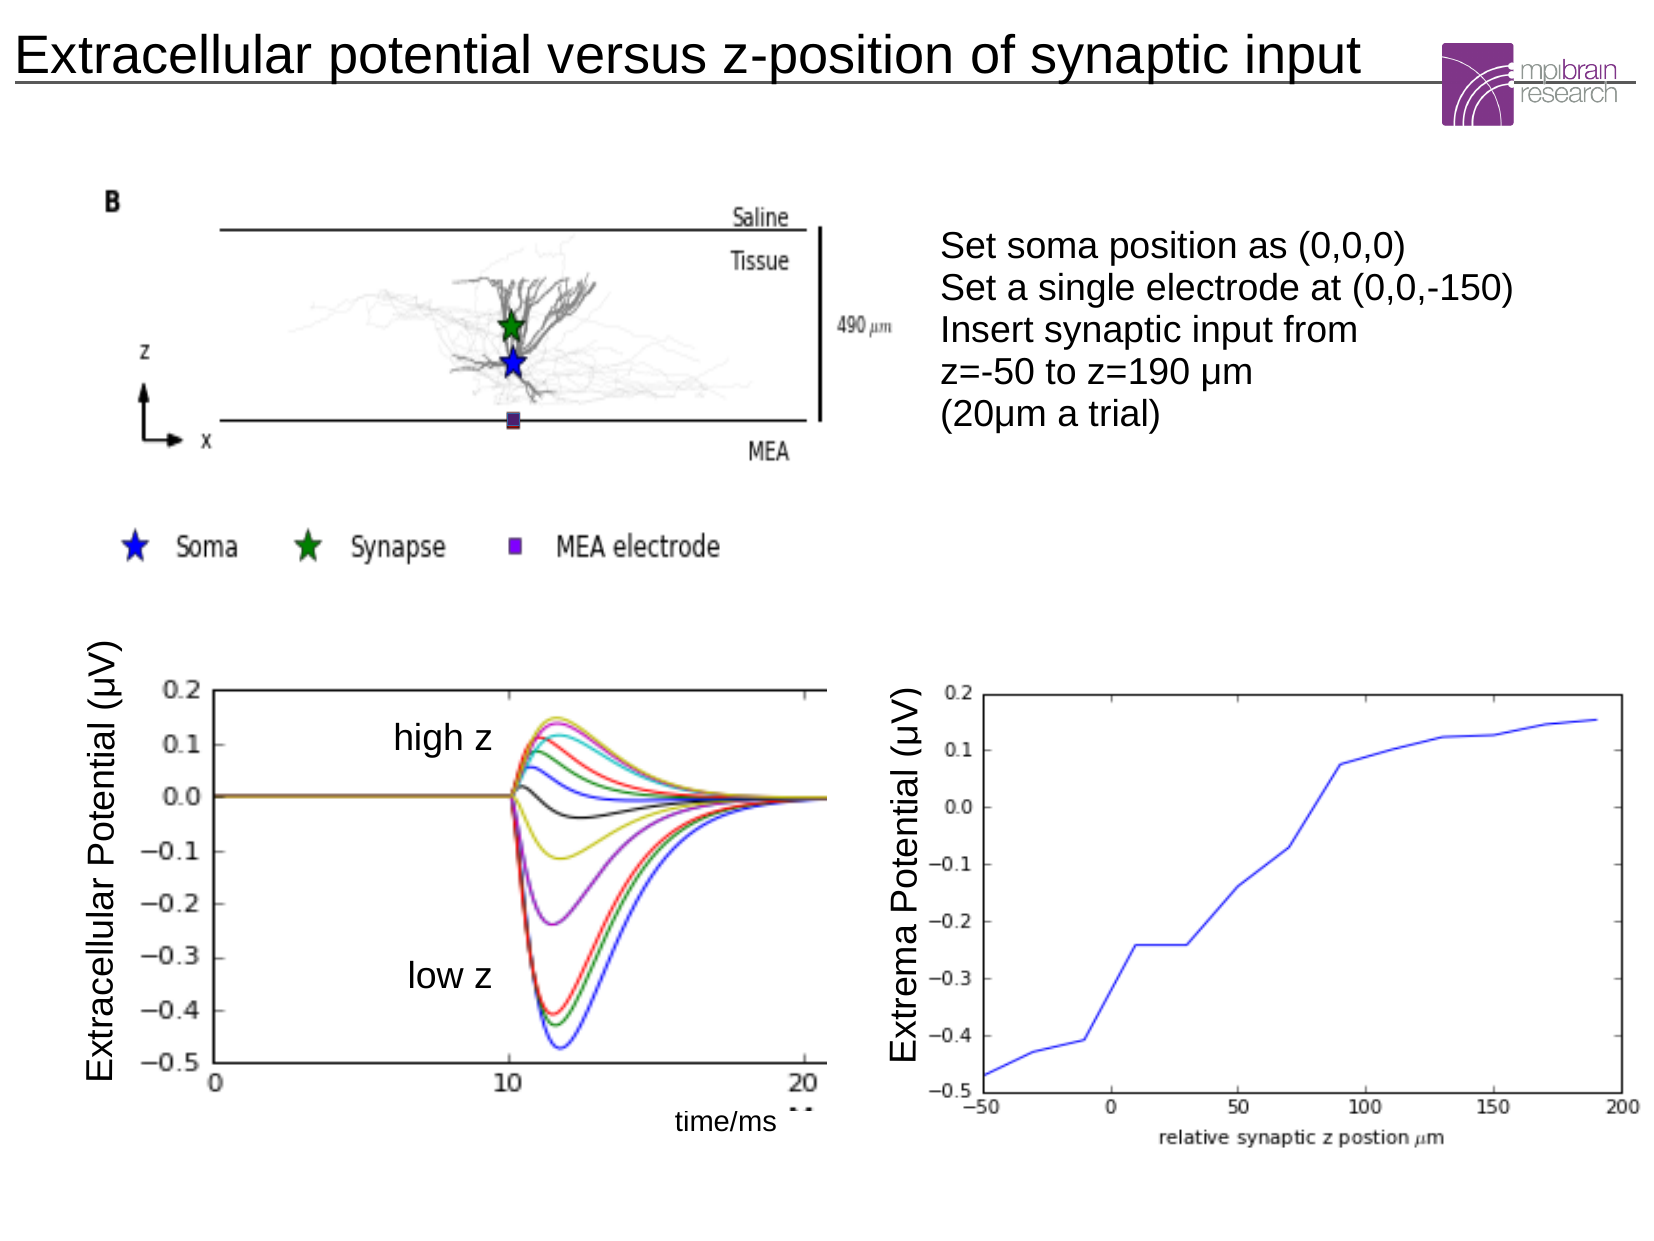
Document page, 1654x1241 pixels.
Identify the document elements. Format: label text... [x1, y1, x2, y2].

text_box [507, 413, 520, 426]
picture [91, 181, 907, 589]
text_box low z [392, 947, 508, 1004]
text_box Extrema Potential (μV) [874, 671, 934, 1080]
text_box high z [378, 708, 508, 766]
text_box time/ms [659, 1111, 793, 1146]
text_box Extracellular Potential (μV) [70, 624, 131, 1099]
picture [1441, 42, 1619, 127]
picture [921, 673, 1654, 1164]
title Extracellular potential versus z-position of synaptic input [0, 11, 1406, 125]
text_box Set soma position as (0,0,0) Set a single electrode at (0,0,-150) Insert synaptic input from z=-50 to z=190 μm (20μm a trial) [925, 217, 1530, 527]
picture [129, 673, 827, 1111]
